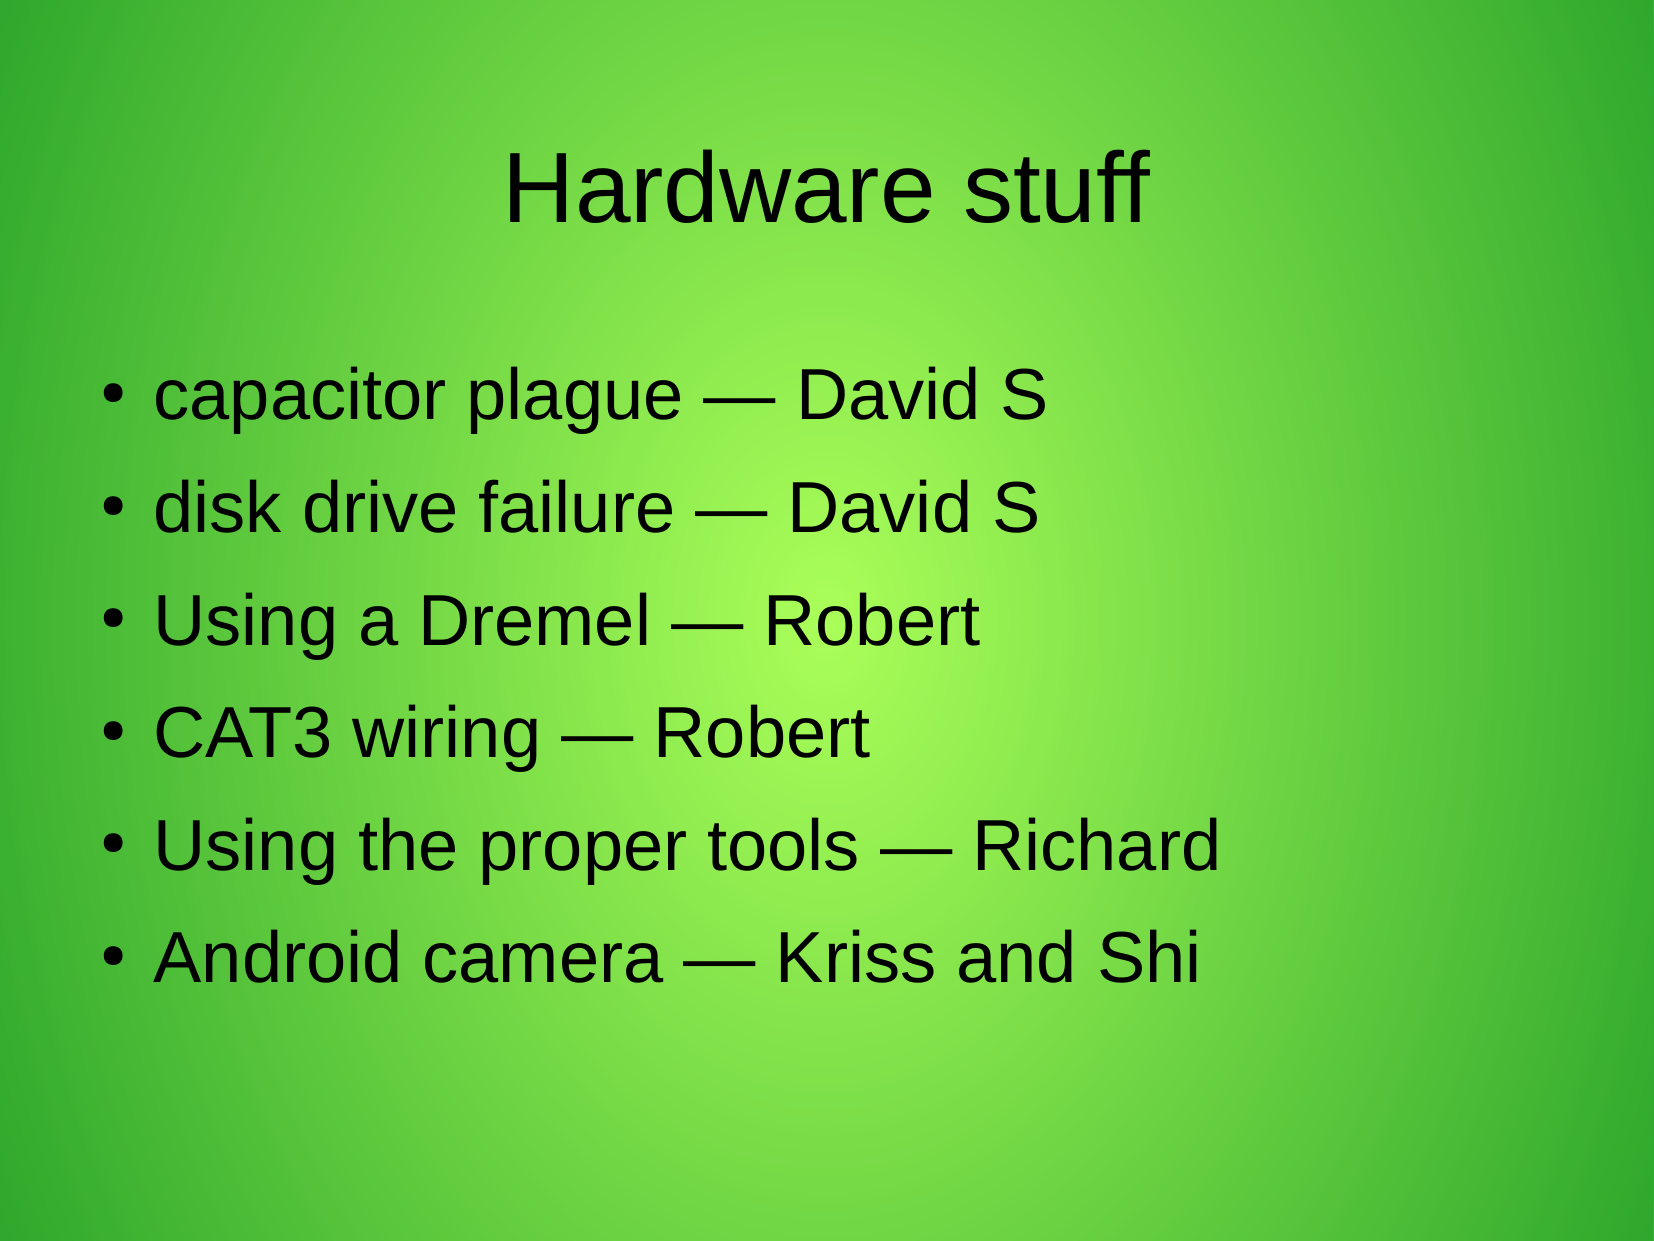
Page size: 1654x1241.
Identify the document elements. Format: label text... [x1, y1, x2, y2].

title Hardware stuff [82, 84, 1571, 292]
list capacitor plague — David S disk drive failure — David S Using a Dremel — Robert CAT3 wiring — Robert Using the proper tools — Richard Android camera — Kriss and Shi [82, 354, 1571, 1105]
